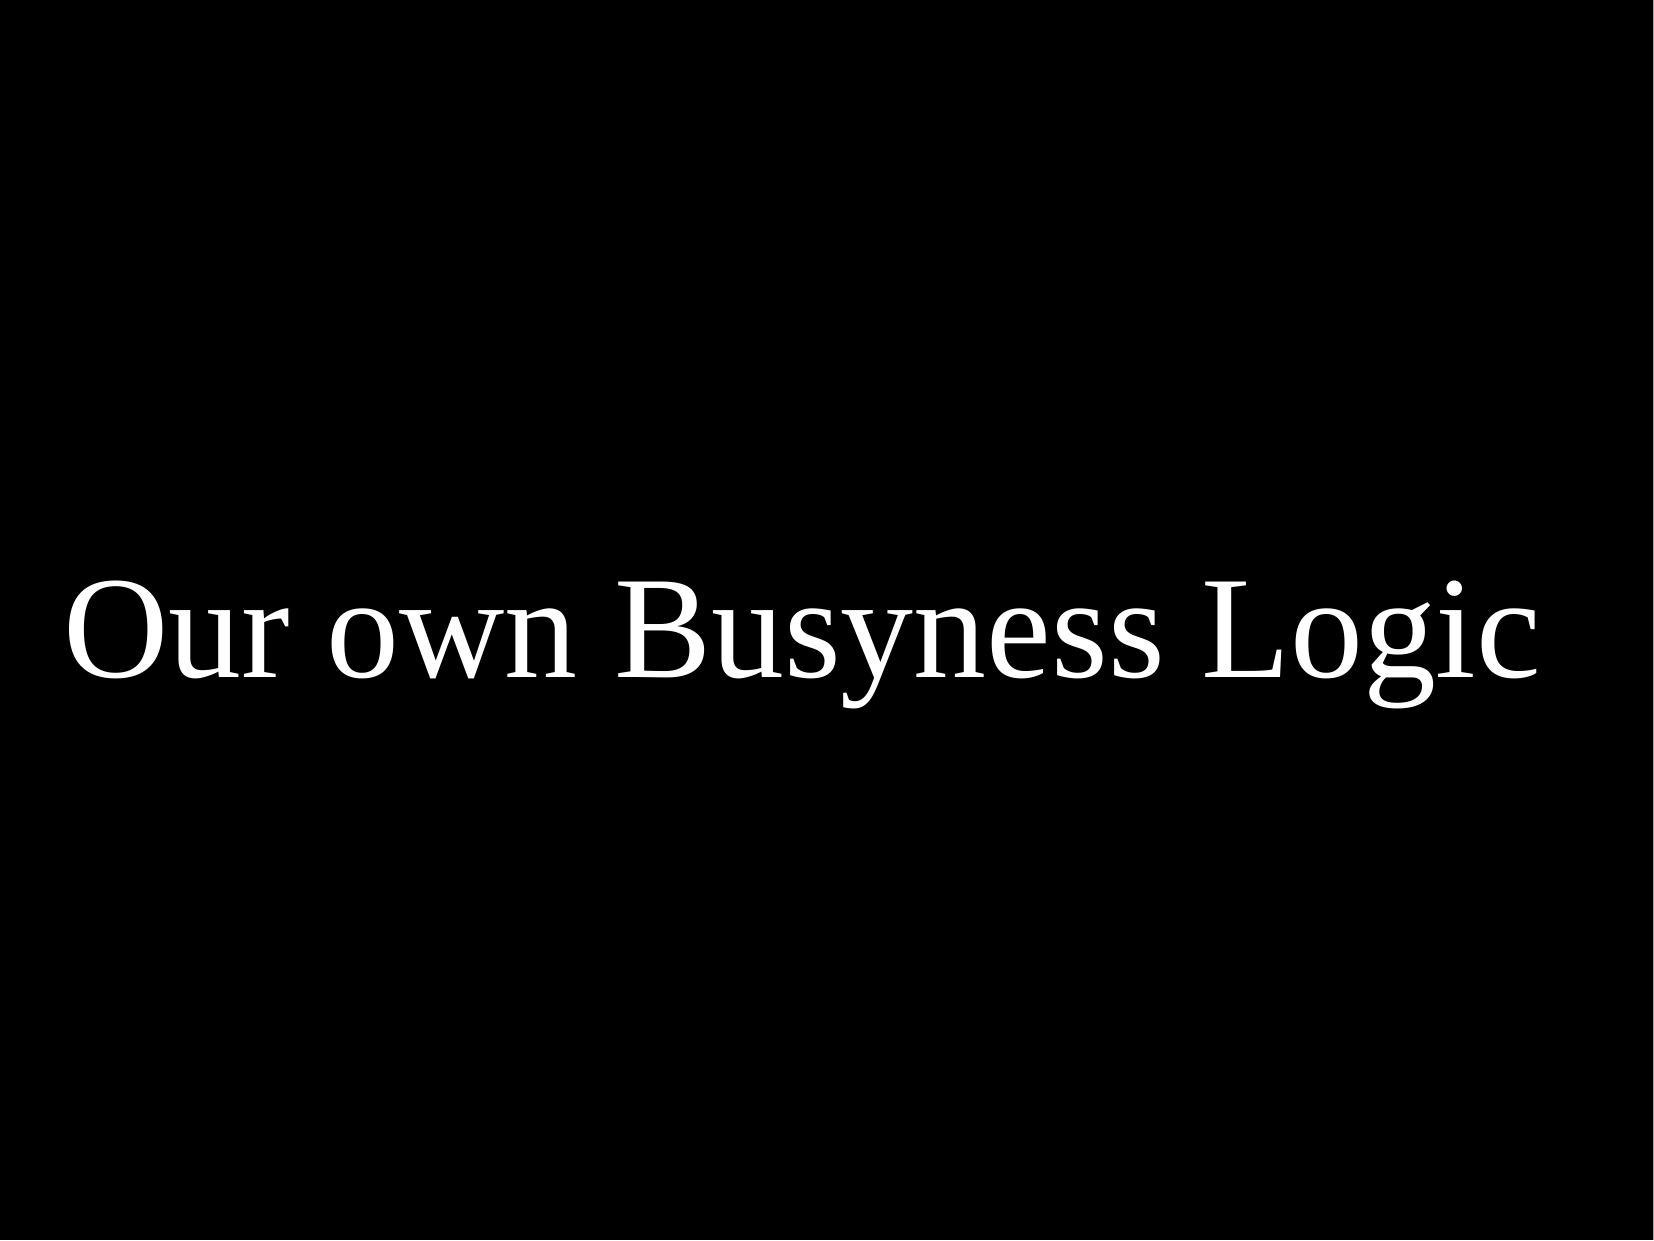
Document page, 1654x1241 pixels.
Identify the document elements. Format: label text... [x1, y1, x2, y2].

title Our own Busyness Logic [59, 525, 1548, 733]
